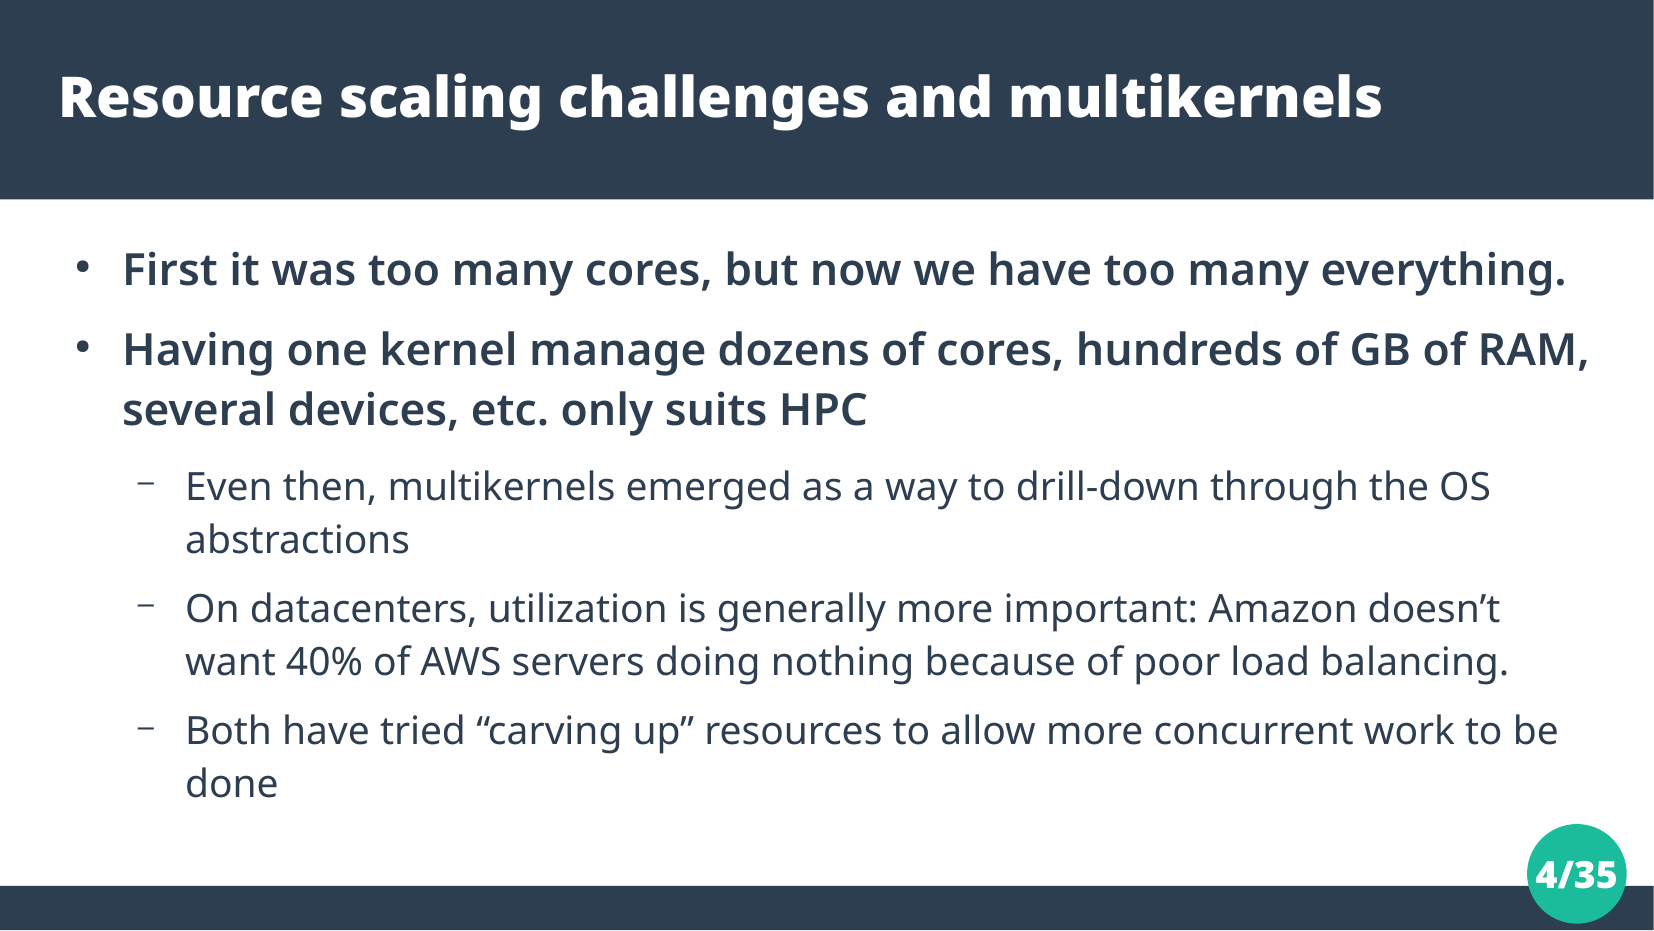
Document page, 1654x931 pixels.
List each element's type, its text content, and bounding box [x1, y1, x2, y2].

title Resource scaling challenges and multikernels [59, 37, 1595, 155]
list First it was too many cores, but now we have too many everything. Having one kernel manage dozens of cores, hundreds of GB of RAM, several devices, etc. only suits HPC Even then, multikernels emerged as a way to drill-down through the OS abstractions On datacenters, utilization is generally more important: Amazon doesn’t want 40% of AWS servers doing nothing because of poor load balancing. Both have tried “carving up” resources to allow more concurrent work to be done [59, 237, 1595, 858]
